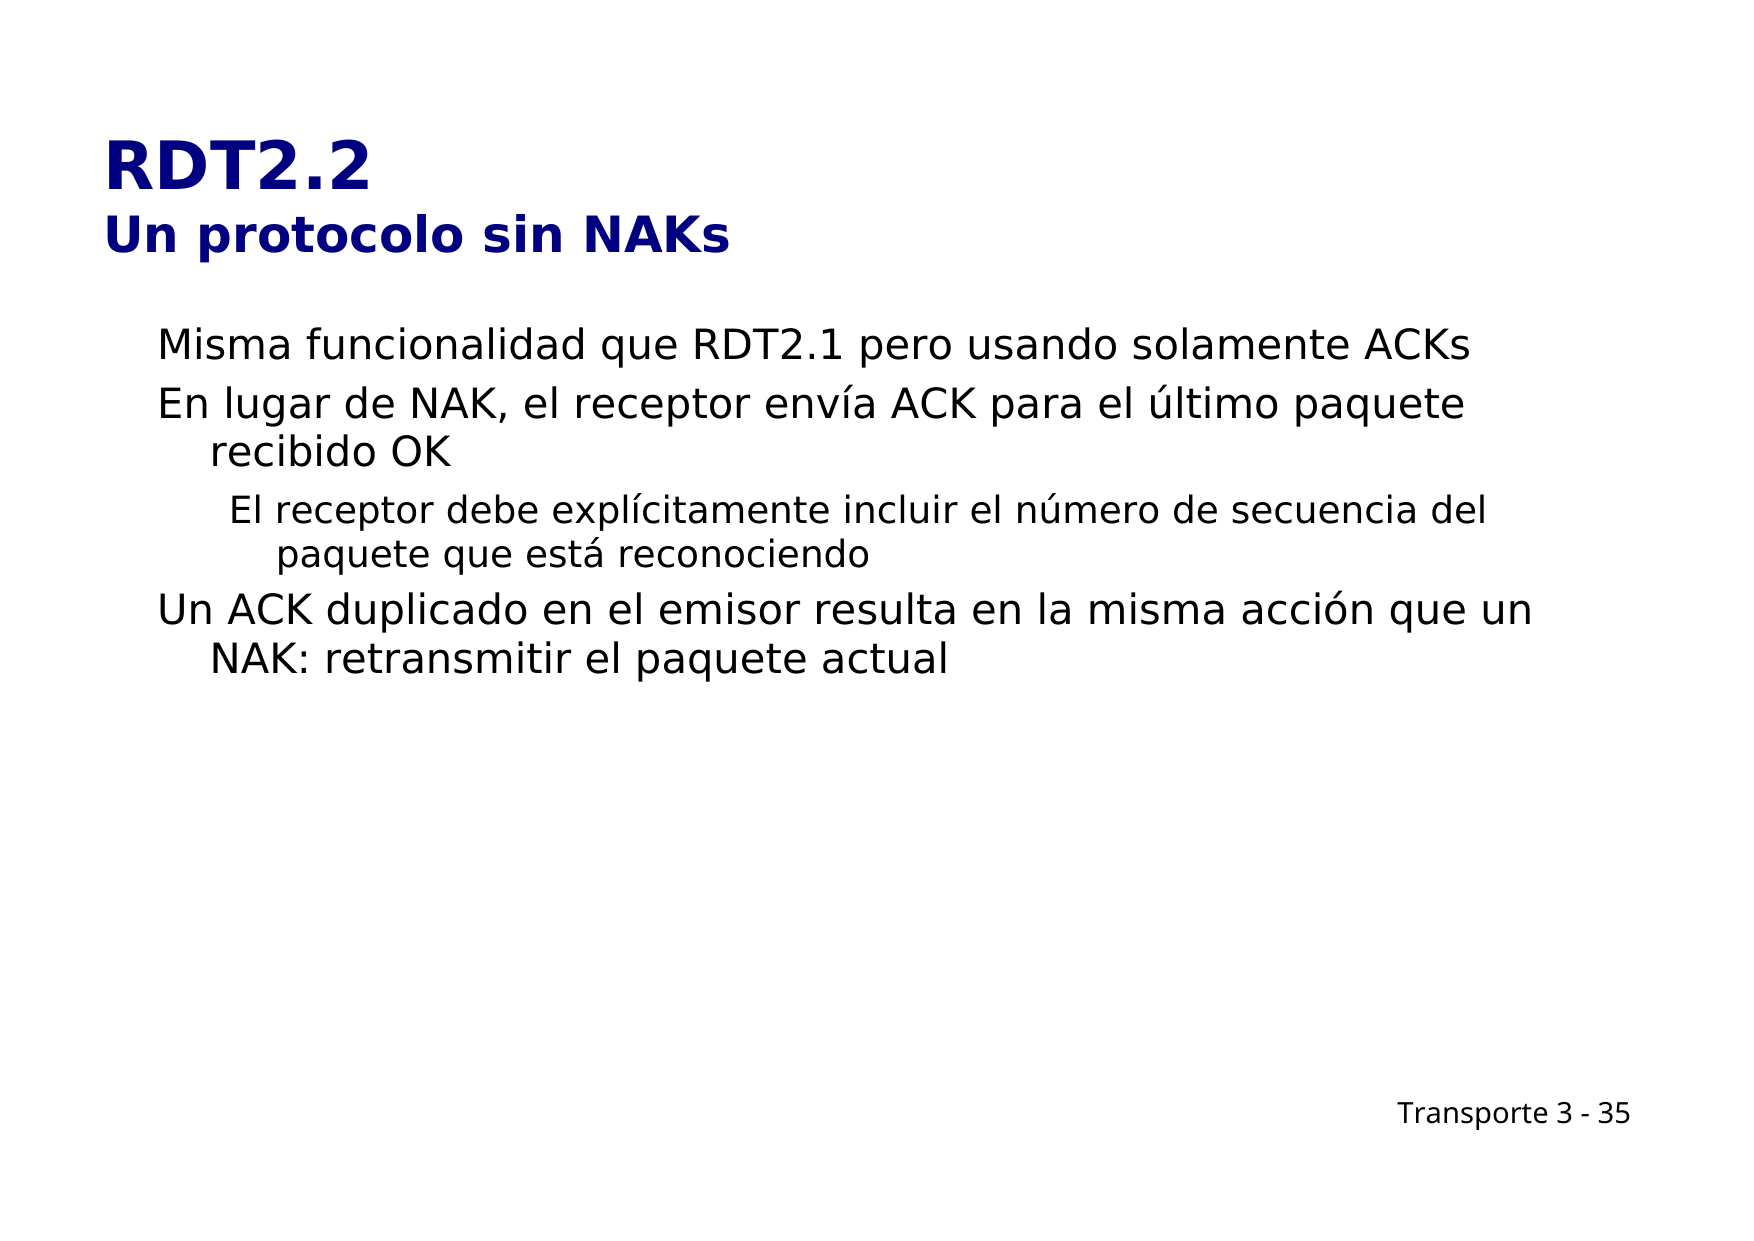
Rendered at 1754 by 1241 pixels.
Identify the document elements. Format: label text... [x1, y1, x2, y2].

list Misma funcionalidad que RDT2.1 pero usando solamente ACKs En lugar de NAK, el receptor envía ACK para el último paquete recibido OK El receptor debe explícitamente incluir el número de secuencia del paquete que está reconociendo Un ACK duplicado en el emisor resulta en la misma acción que un NAK: retransmitir el paquete actual [154, 320, 1546, 684]
title RDT2.2 Un protocolo sin NAKs [88, 87, 1654, 305]
